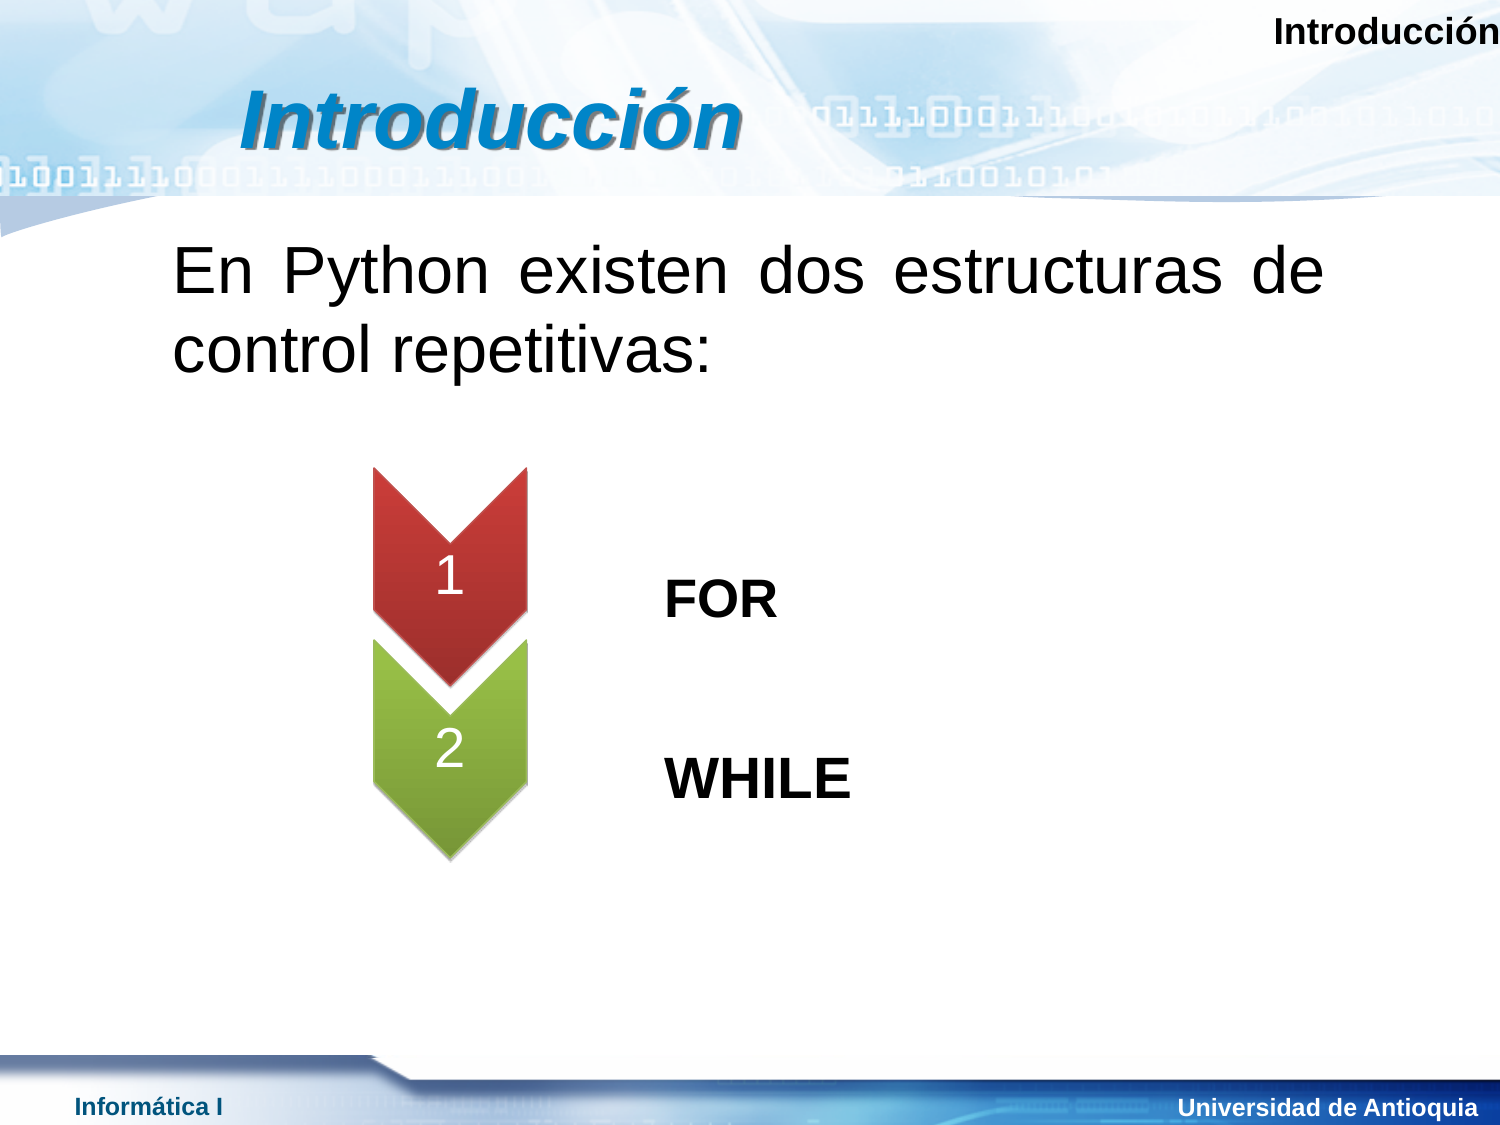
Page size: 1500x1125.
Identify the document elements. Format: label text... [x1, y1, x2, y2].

text_box 1 [373, 468, 527, 686]
text_box FOR [649, 561, 1152, 637]
text_box Introducción [1260, 0, 1500, 59]
picture [0, 0, 1500, 196]
text_box En Python existen dos estructuras de control repetitivas: [159, 219, 1341, 793]
picture [0, 1055, 1500, 1125]
title Introducción [224, 57, 1438, 150]
text_box WHILE [649, 738, 1093, 819]
text_box 2 [373, 640, 527, 858]
